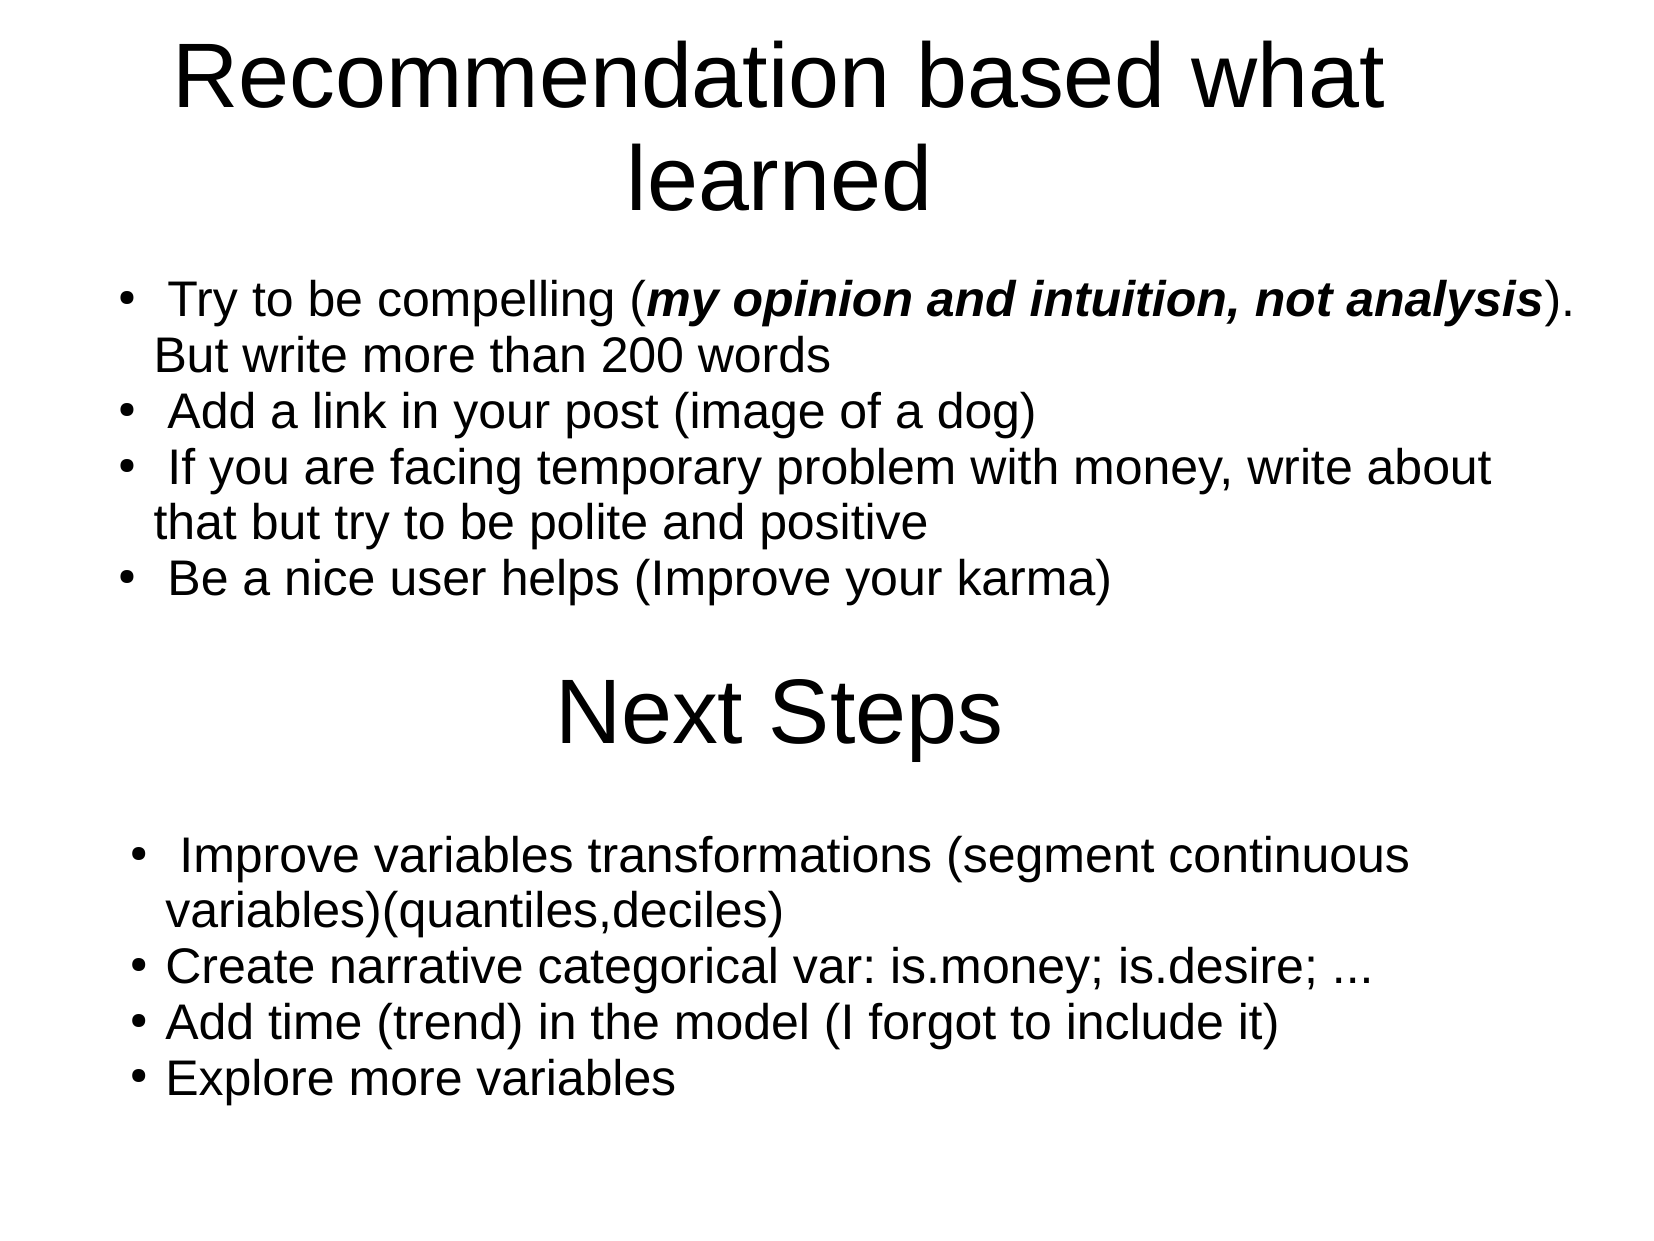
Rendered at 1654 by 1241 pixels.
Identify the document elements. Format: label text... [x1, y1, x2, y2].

text_box Improve variables transformations (segment continuous variables)(quantiles,deciles) Create narrative categorical var: is.money; is.desire; ... Add time (trend) in the model (I forgot to include it) Explore more variables [0, 826, 1590, 1111]
title Next Steps [35, 607, 1524, 815]
title Recommendation based what learned [35, 23, 1524, 231]
text_box Try to be compelling (my opinion and intuition, not analysis). But write more than 200 words Add a link in your post (image of a dog) If you are facing temporary problem with money, write about that but try to be polite and positive Be a nice user helps (Improve your karma) [0, 271, 1578, 615]
